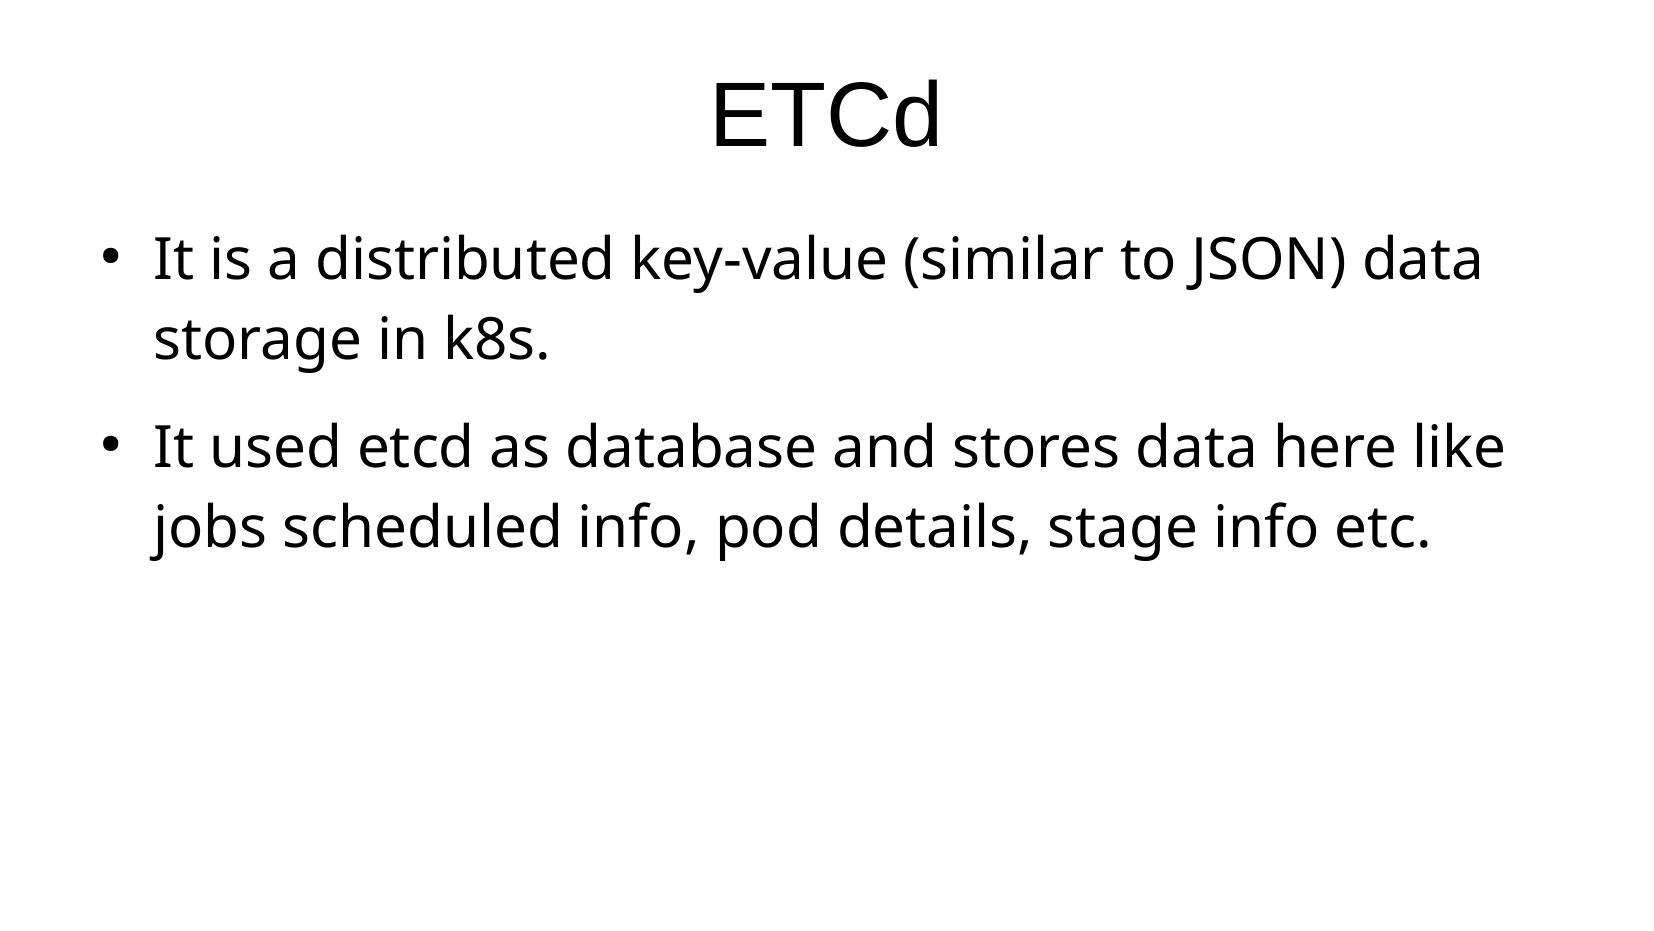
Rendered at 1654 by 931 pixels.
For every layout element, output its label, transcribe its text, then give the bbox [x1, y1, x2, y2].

title ETCd [82, 37, 1571, 193]
list It is a distributed key-value (similar to JSON) data storage in k8s. It used etcd as database and stores data here like jobs scheduled info, pod details, stage info etc. [82, 217, 1571, 758]
